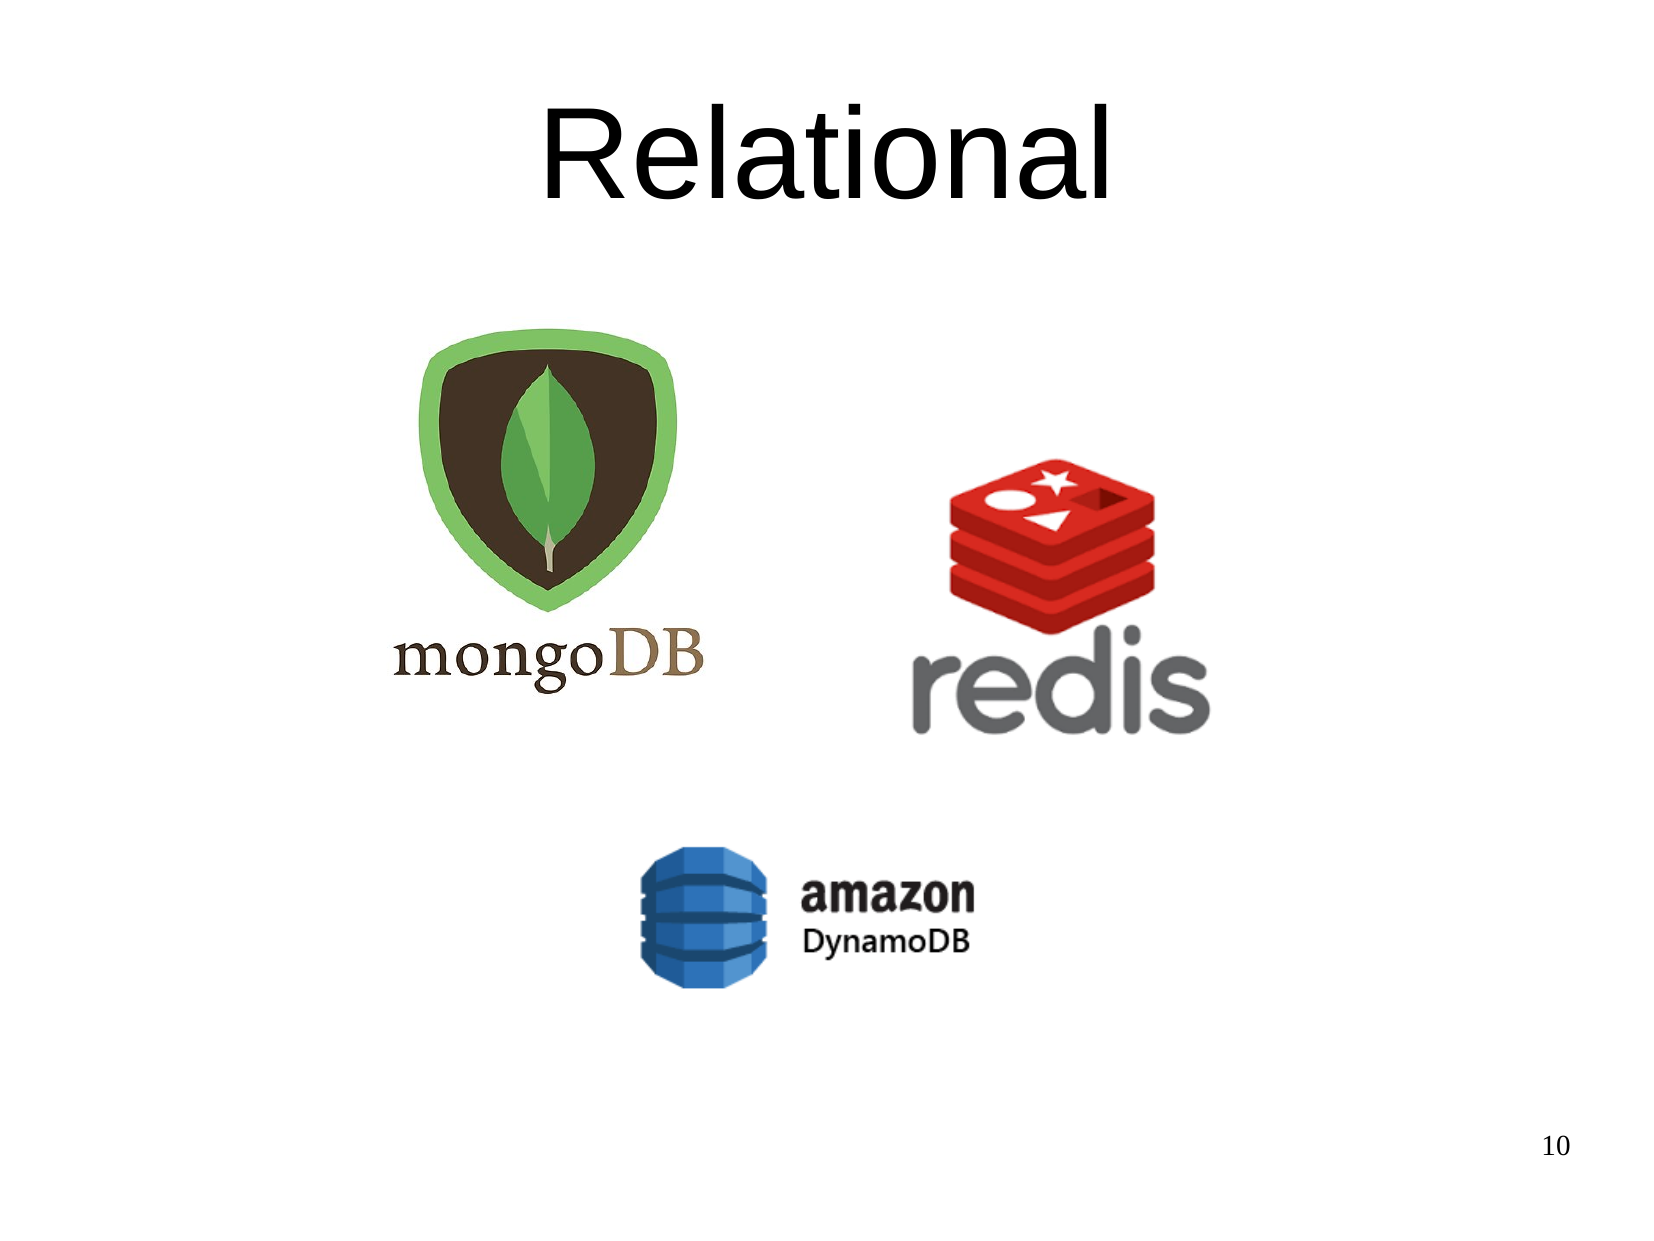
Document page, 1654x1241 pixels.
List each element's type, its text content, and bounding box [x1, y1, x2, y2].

picture [600, 816, 1007, 1021]
picture [345, 275, 751, 751]
picture [870, 434, 1252, 757]
title Relational [82, 49, 1571, 257]
